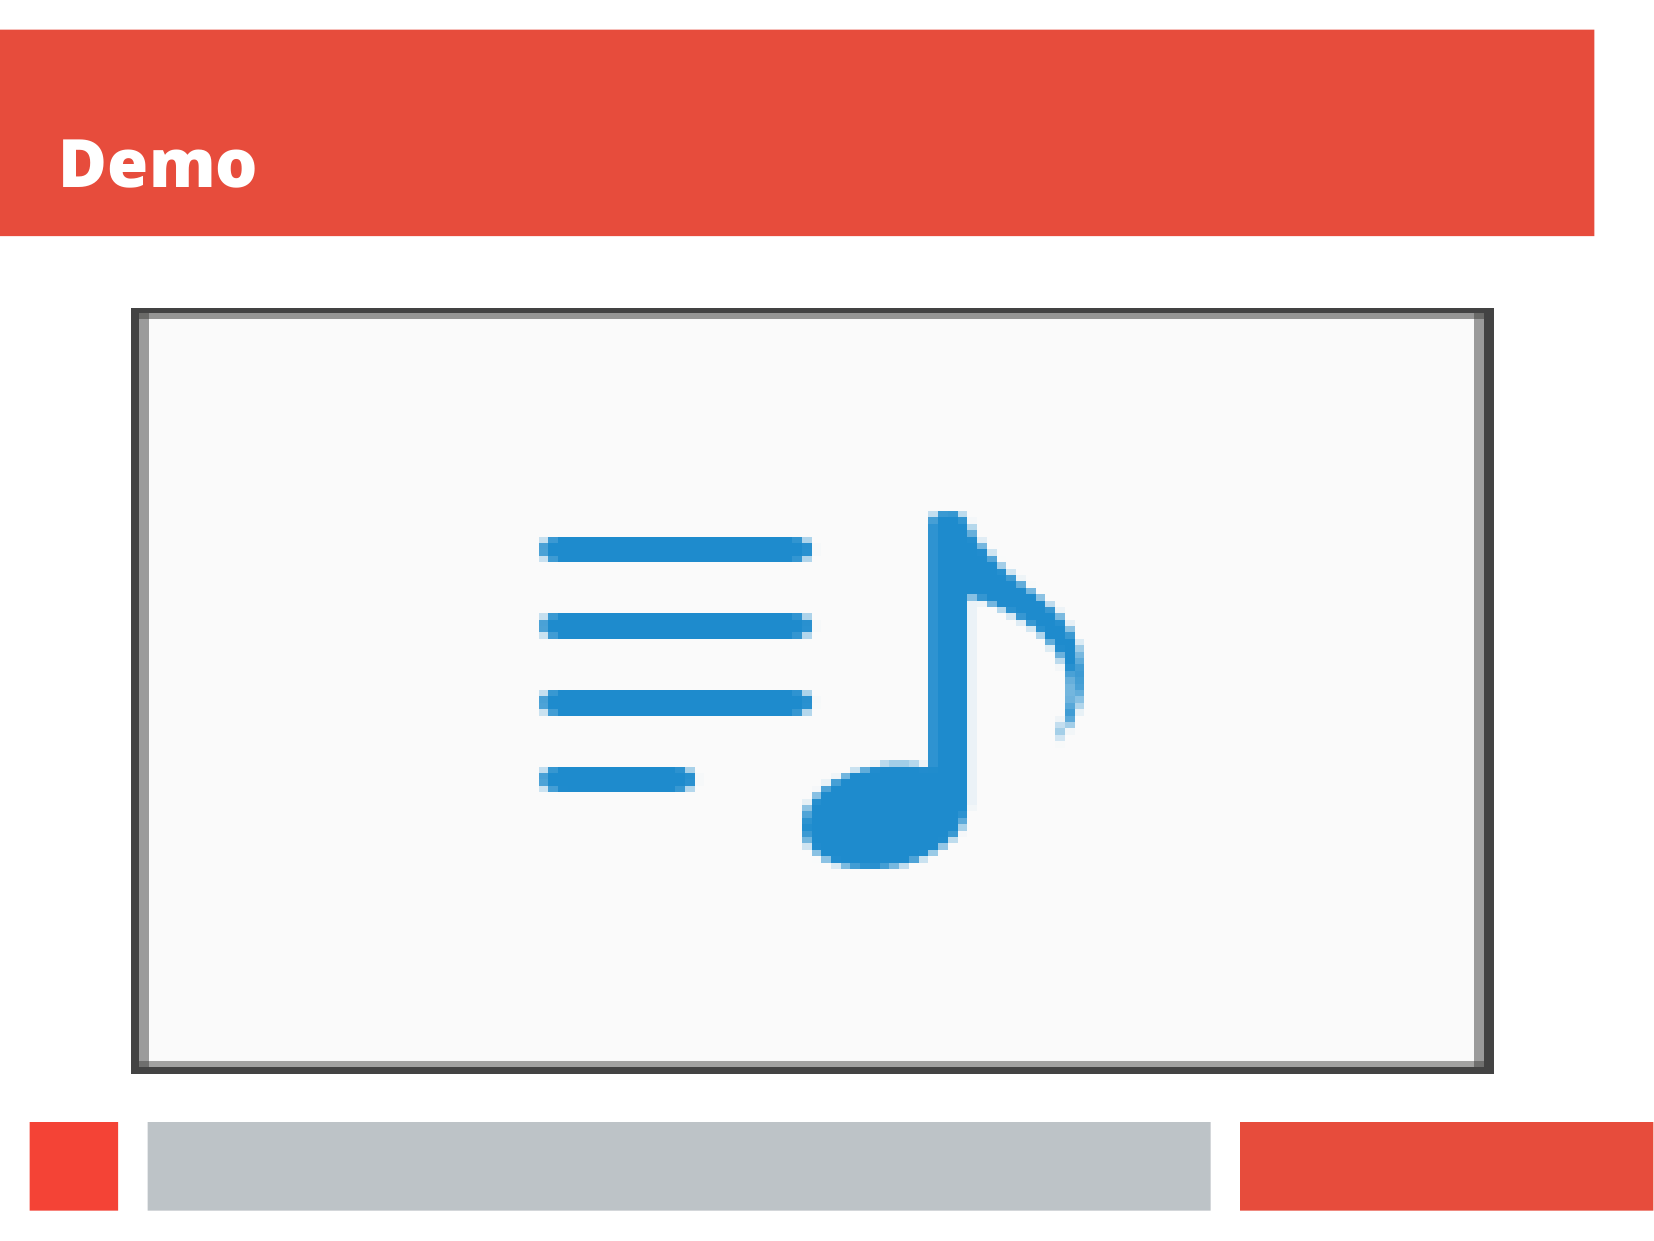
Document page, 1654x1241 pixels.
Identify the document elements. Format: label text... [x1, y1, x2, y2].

title Demo [59, 59, 1595, 207]
text_box [129, 307, 1495, 1075]
